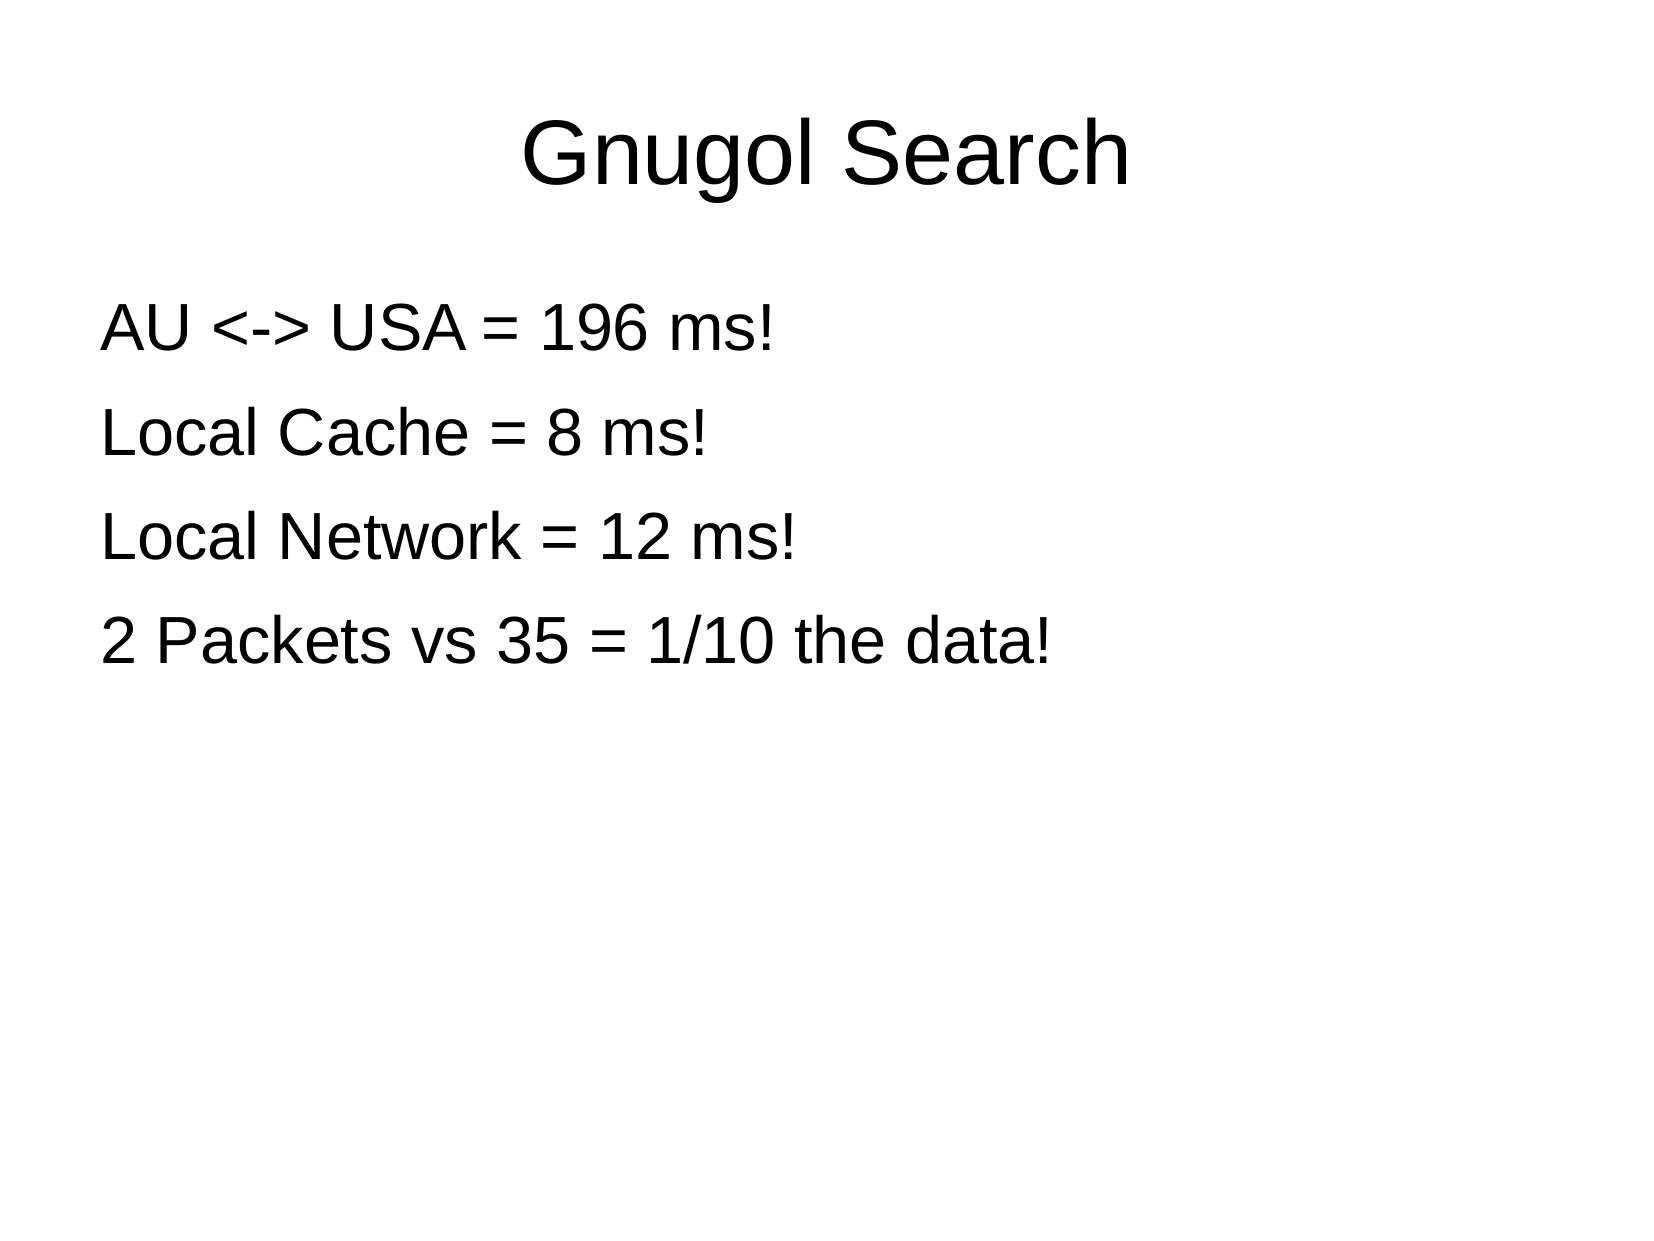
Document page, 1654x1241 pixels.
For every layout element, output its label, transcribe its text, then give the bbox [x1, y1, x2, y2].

title Gnugol Search [82, 56, 1571, 250]
list AU <-> USA = 196 ms! Local Cache = 8 ms! Local Network = 12 ms! 2 Packets vs 35 = 1/10 the data! [82, 290, 1571, 1094]
